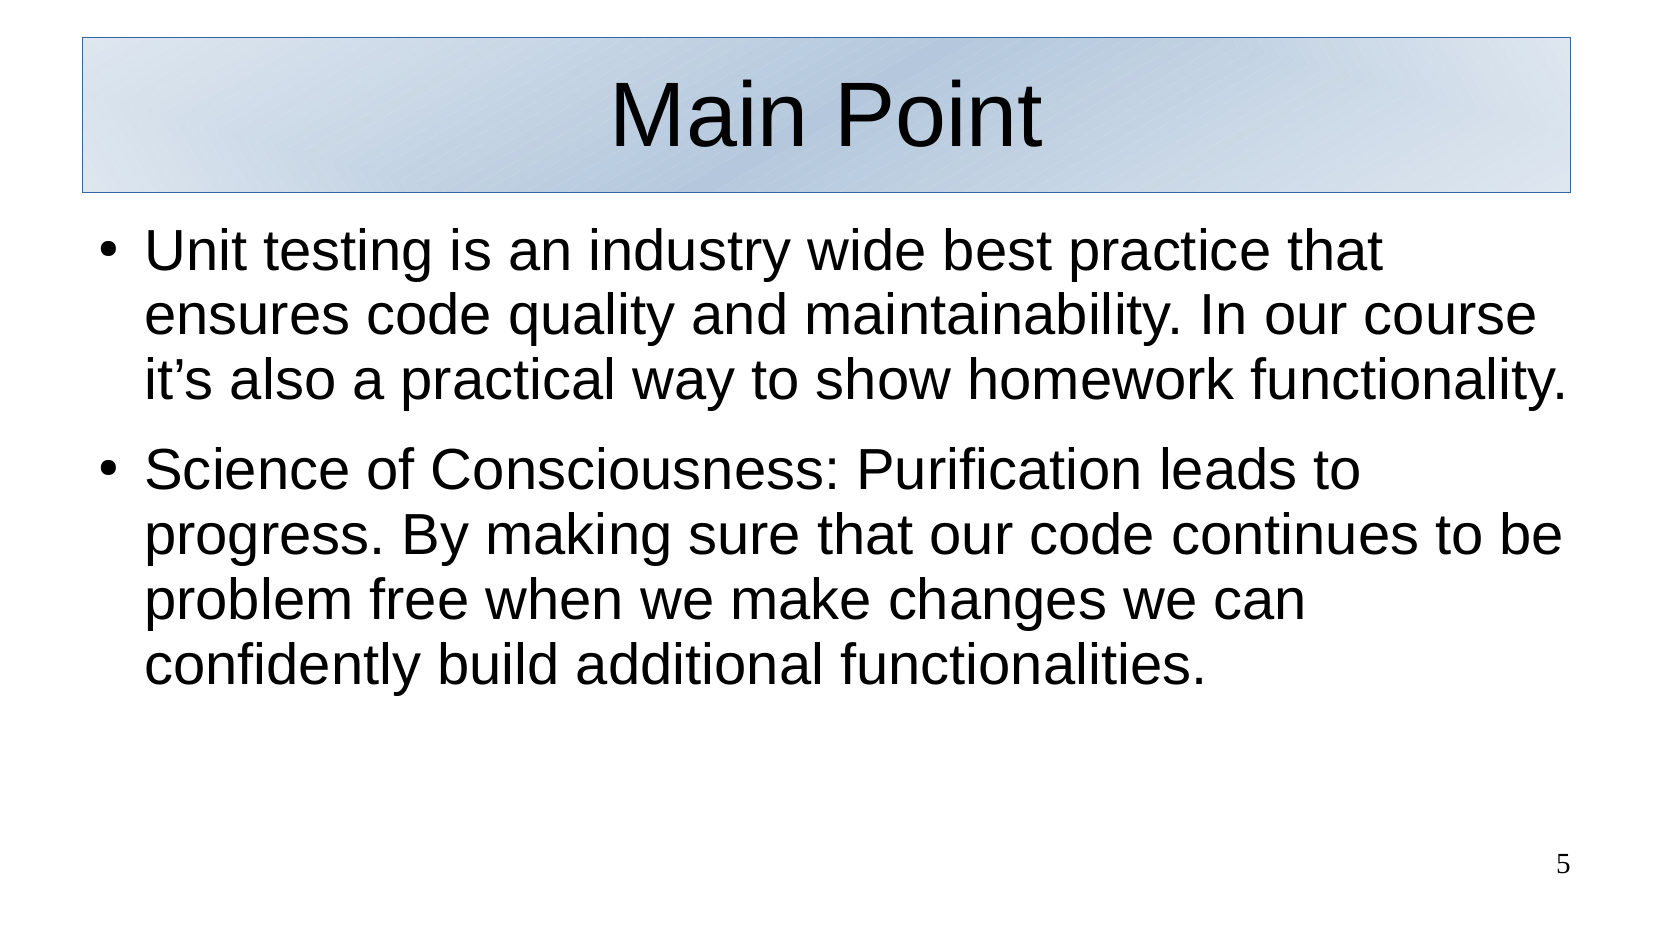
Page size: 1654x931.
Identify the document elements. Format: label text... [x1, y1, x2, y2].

title Main Point [82, 37, 1571, 193]
list Unit testing is an industry wide best practice that ensures code quality and maintainability. In our course it’s also a practical way to show homework functionality. Science of Consciousness: Purification leads to progress. By making sure that our code continues to be problem free when we make changes we can confidently build additional functionalities. [82, 217, 1571, 758]
